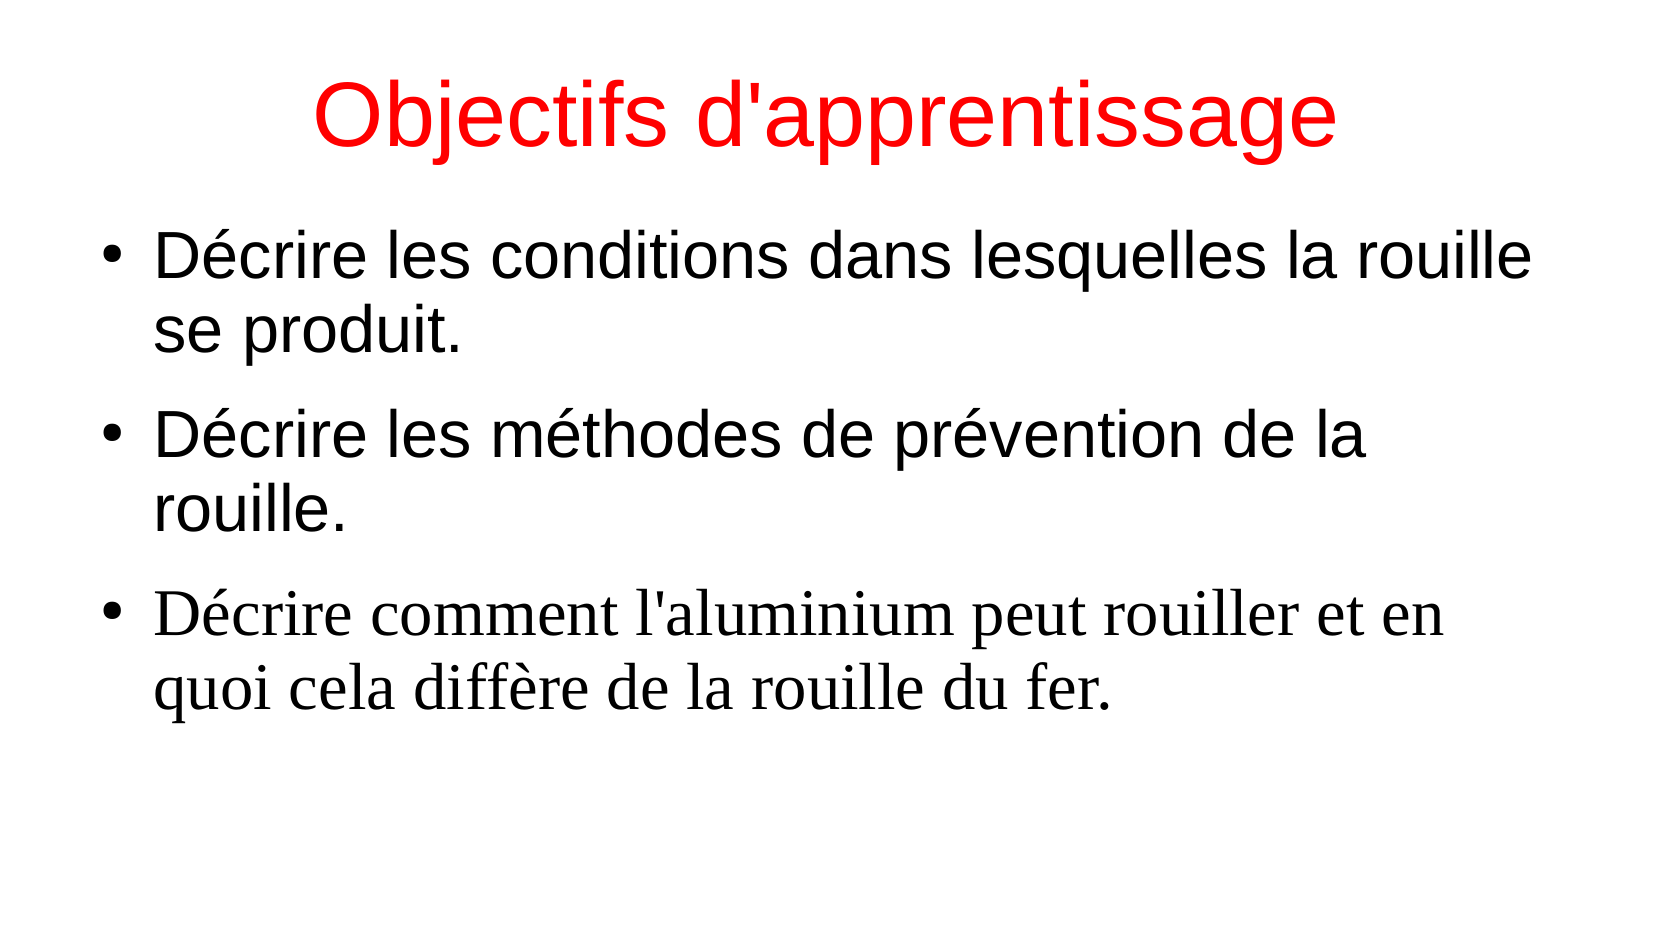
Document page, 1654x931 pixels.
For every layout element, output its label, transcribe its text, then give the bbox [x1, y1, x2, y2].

title Objectifs d'apprentissage [82, 37, 1571, 193]
list Décrire les conditions dans lesquelles la rouille se produit. Décrire les méthodes de prévention de la rouille. Décrire comment l'aluminium peut rouiller et en quoi cela diffère de la rouille du fer. [82, 217, 1571, 758]
